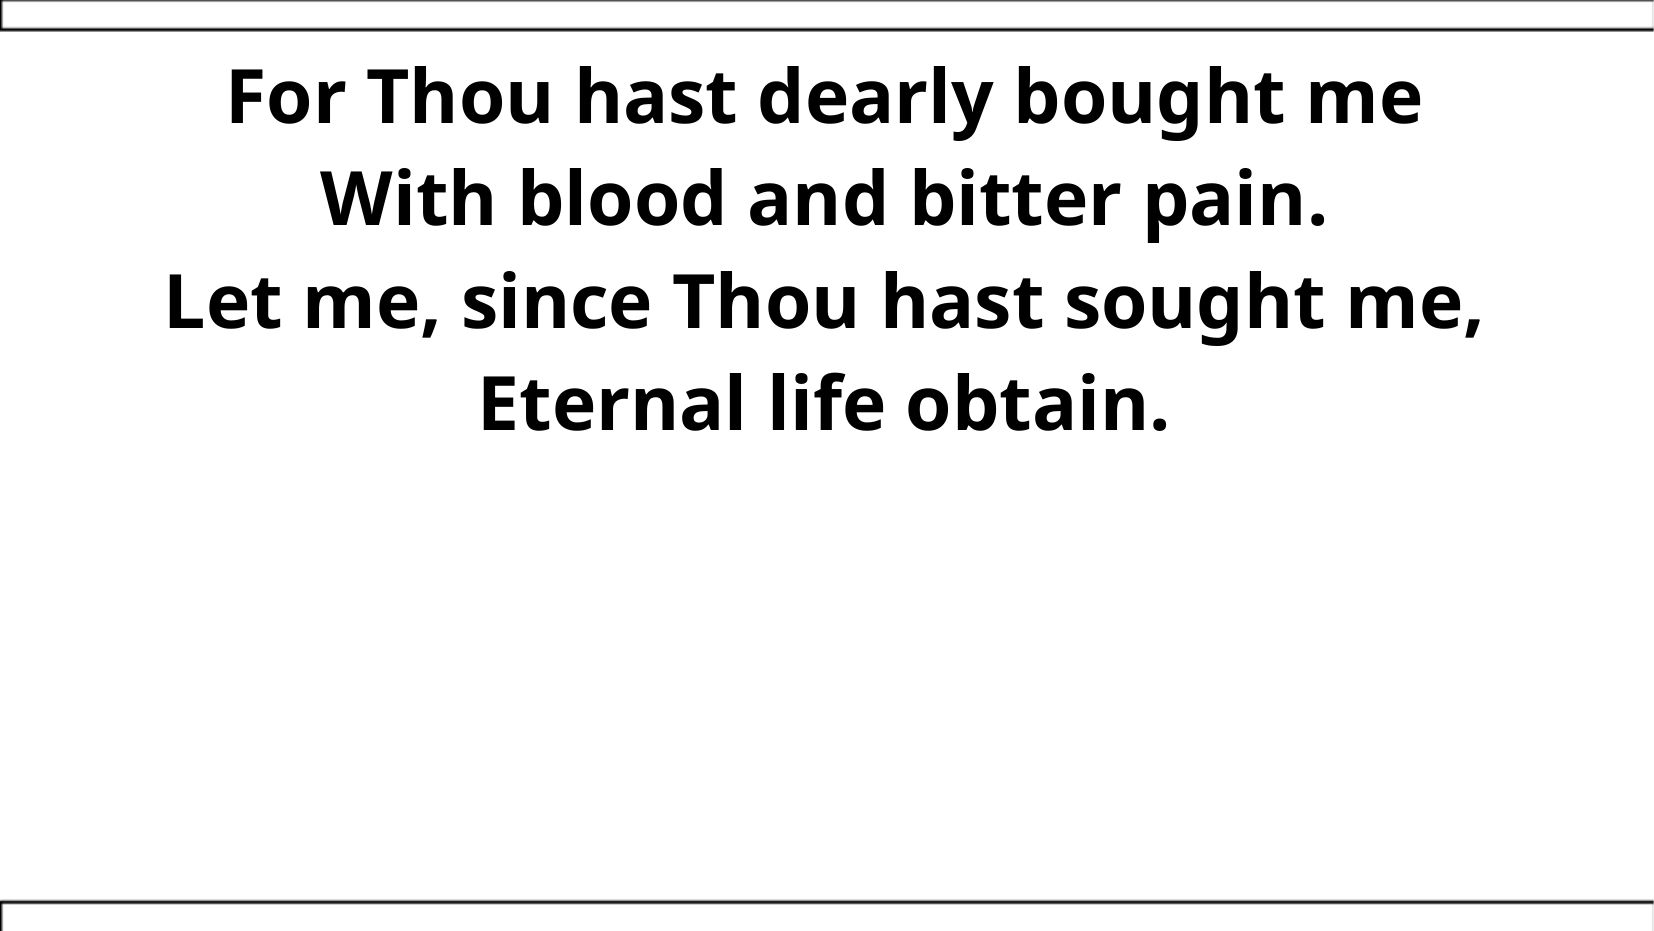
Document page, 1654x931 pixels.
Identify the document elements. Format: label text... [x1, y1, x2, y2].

picture [0, 0, 1654, 931]
text_box For Thou hast dearly bought me With blood and bitter pain. Let me, since Thou hast sought me, Eternal life obtain. [120, 35, 1531, 451]
